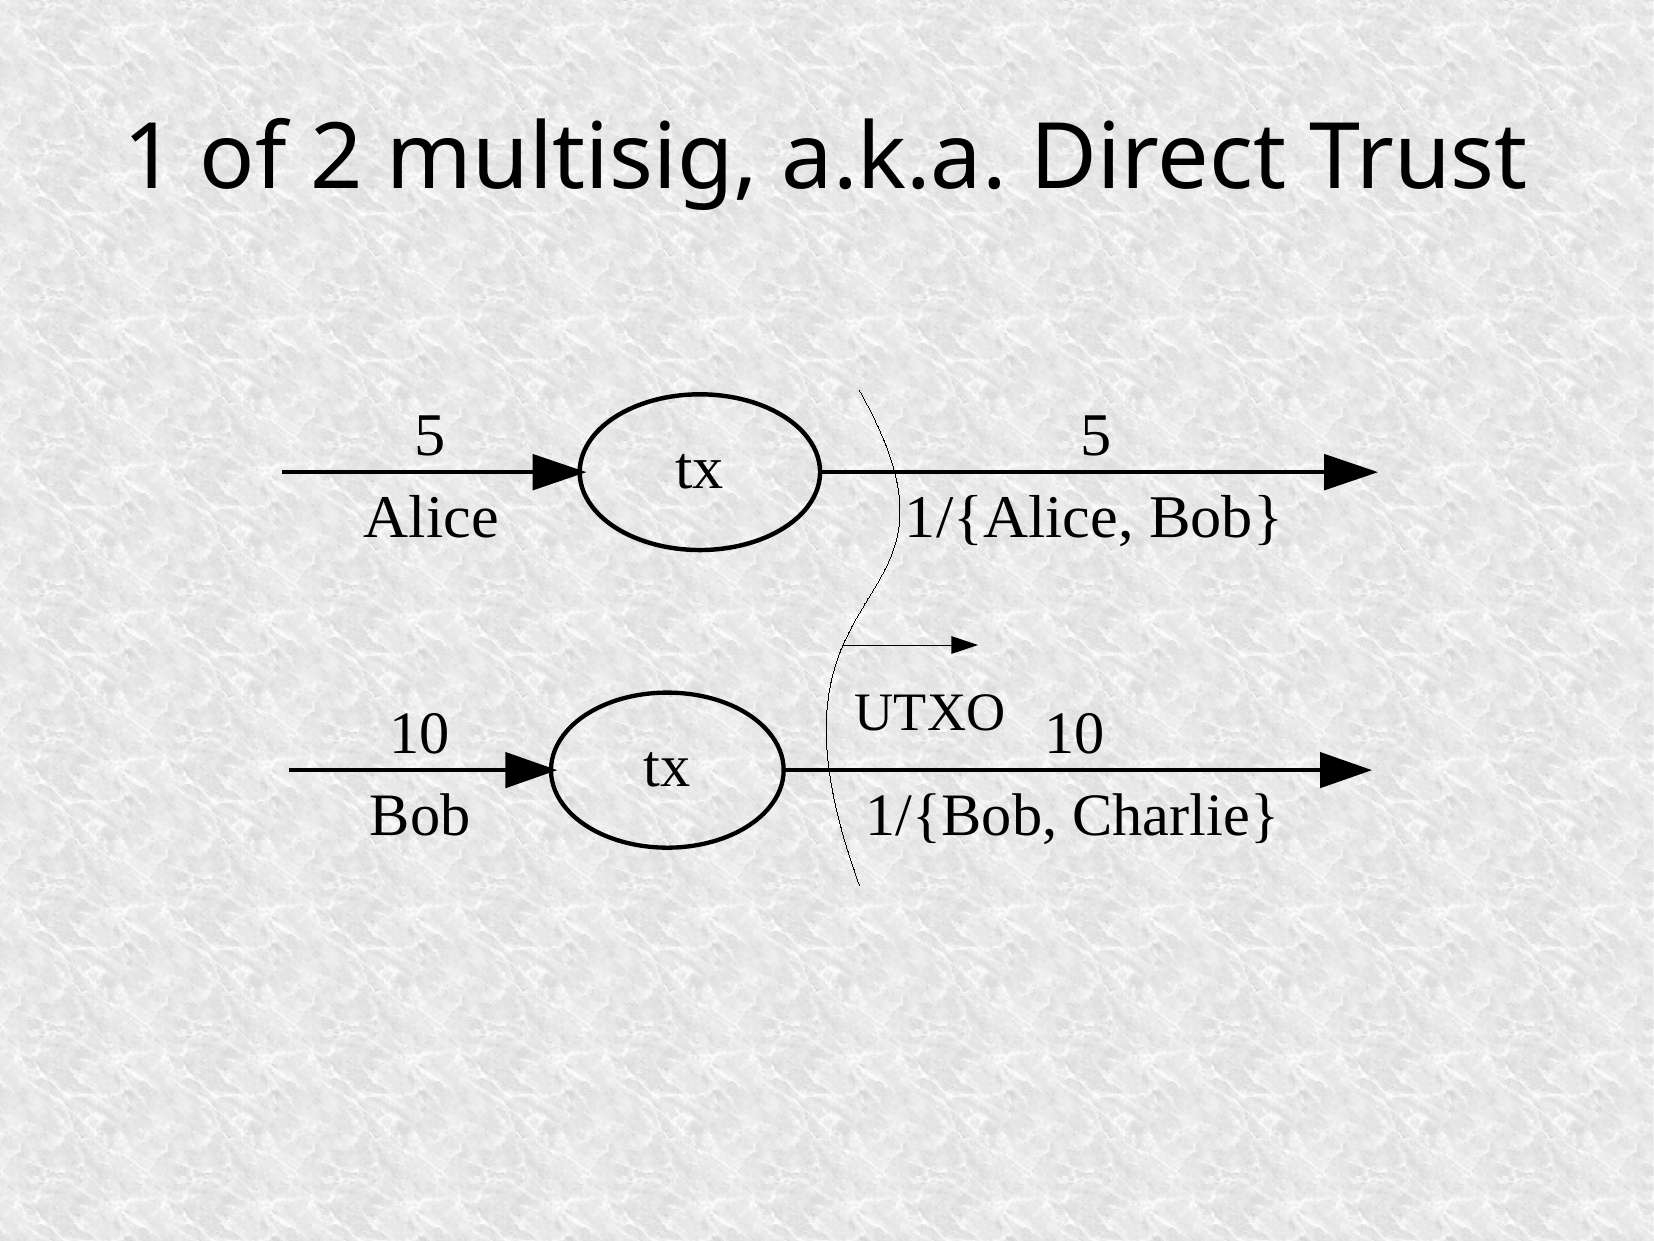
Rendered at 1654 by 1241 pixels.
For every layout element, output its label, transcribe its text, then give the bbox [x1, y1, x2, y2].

title 1 of 2 multisig, a.k.a. Direct Trust [82, 49, 1571, 257]
picture [0, 0, 1654, 1241]
